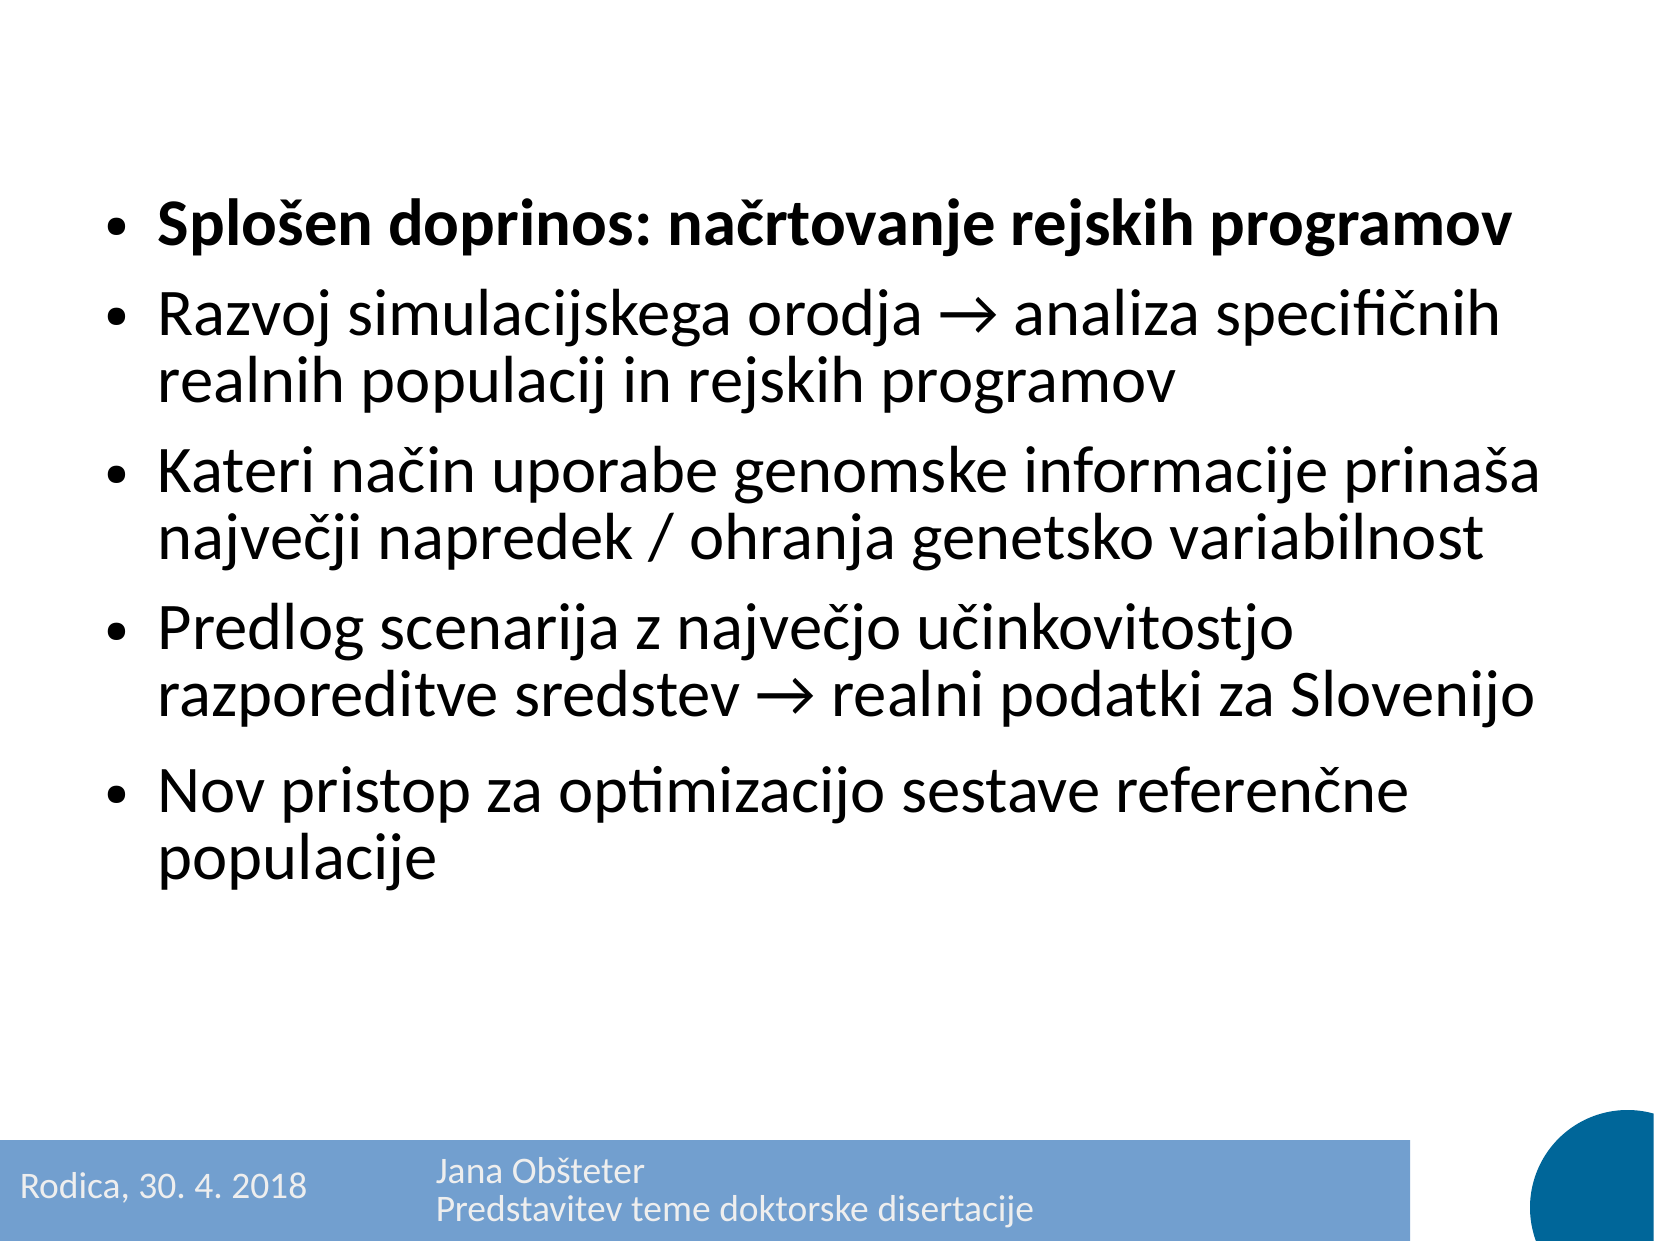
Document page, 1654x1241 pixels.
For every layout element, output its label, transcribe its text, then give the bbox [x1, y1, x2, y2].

list Splošen doprinos: načrtovanje rejskih programov Razvoj simulacijskega orodja → analiza specifičnih realnih populacij in rejskih programov Kateri način uporabe genomske informacije prinaša največji napredek / ohranja genetsko variabilnost Predlog scenarija z največjo učinkovitostjo razporeditve sredstev → realni podatki za Slovenijo Nov pristop za optimizacijo sestave referenčne populacije [86, 195, 1576, 915]
